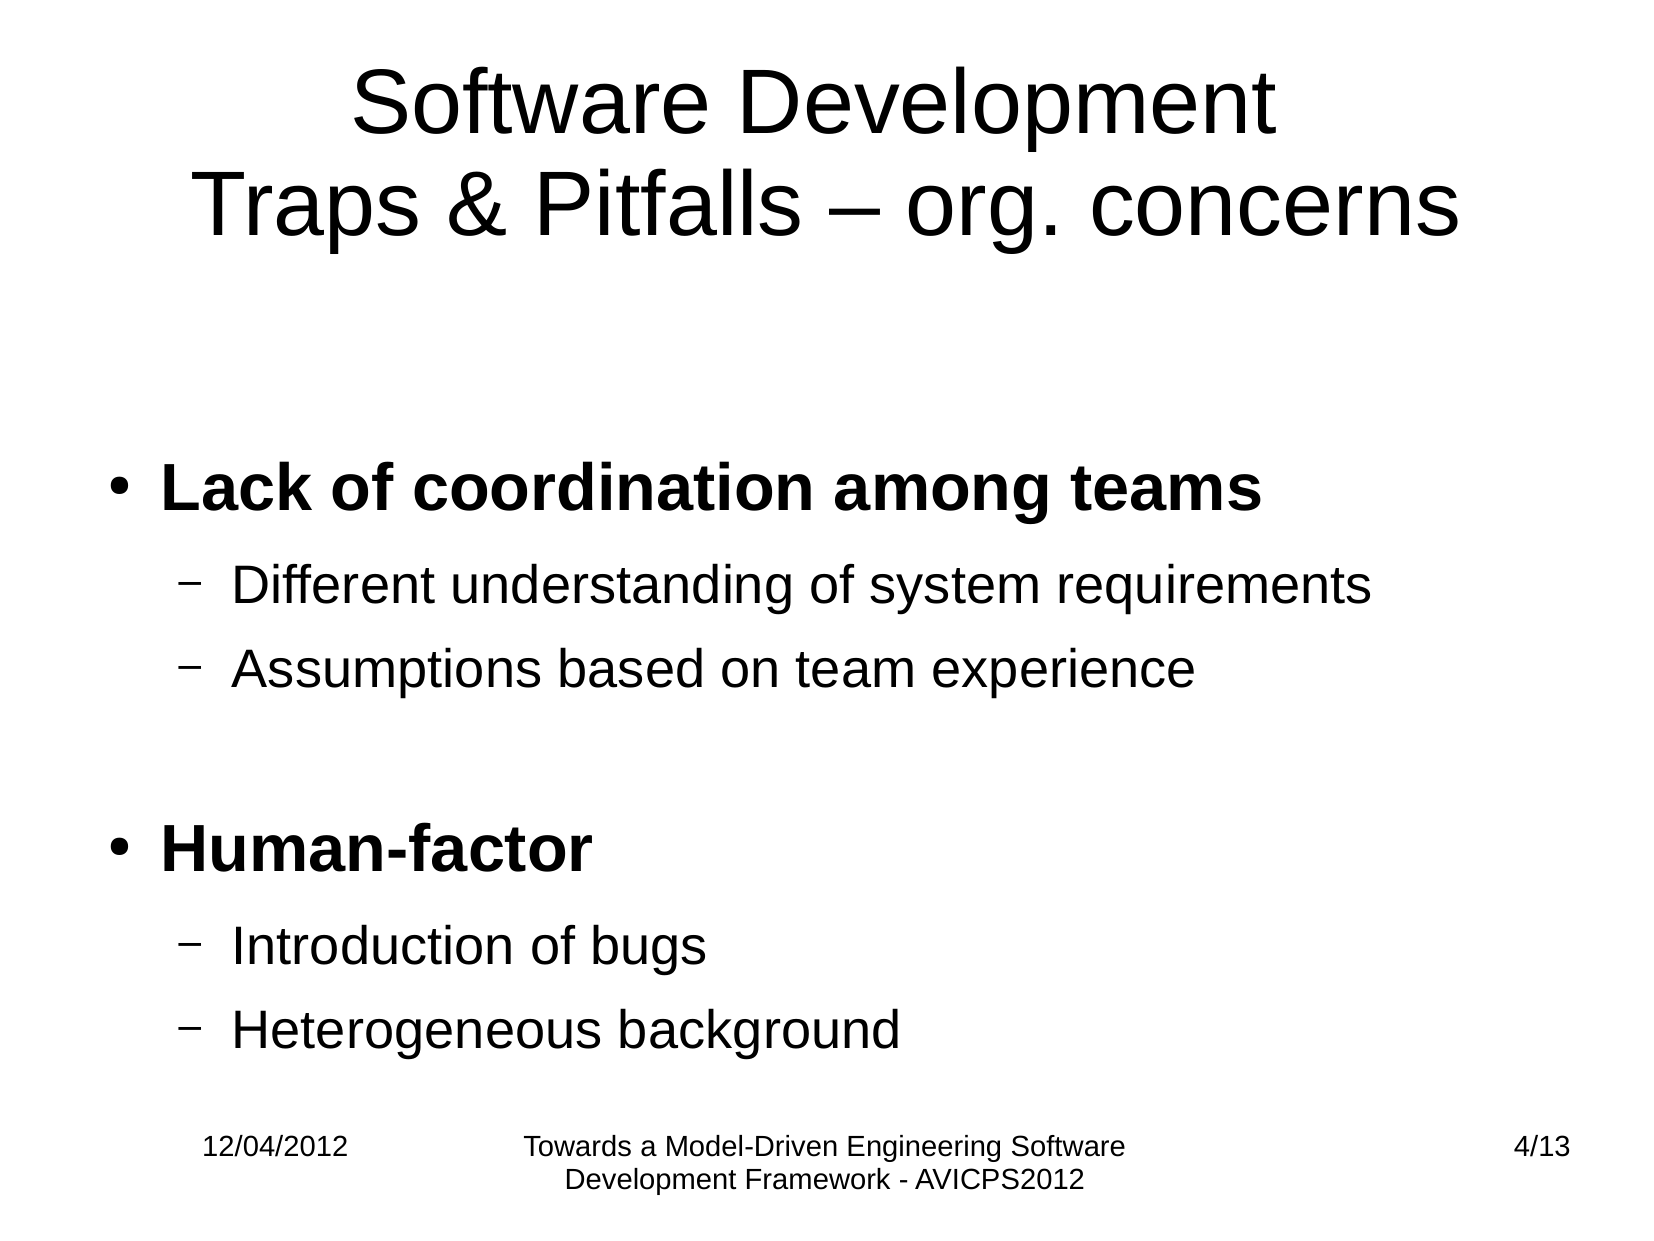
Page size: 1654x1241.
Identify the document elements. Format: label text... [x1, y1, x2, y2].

title Software Development Traps & Pitfalls – org. concerns [82, 49, 1571, 257]
list Lack of coordination among teams Different understanding of system requirements Assumptions based on team experience Human-factor Introduction of bugs Heterogeneous background [89, 345, 1546, 1066]
